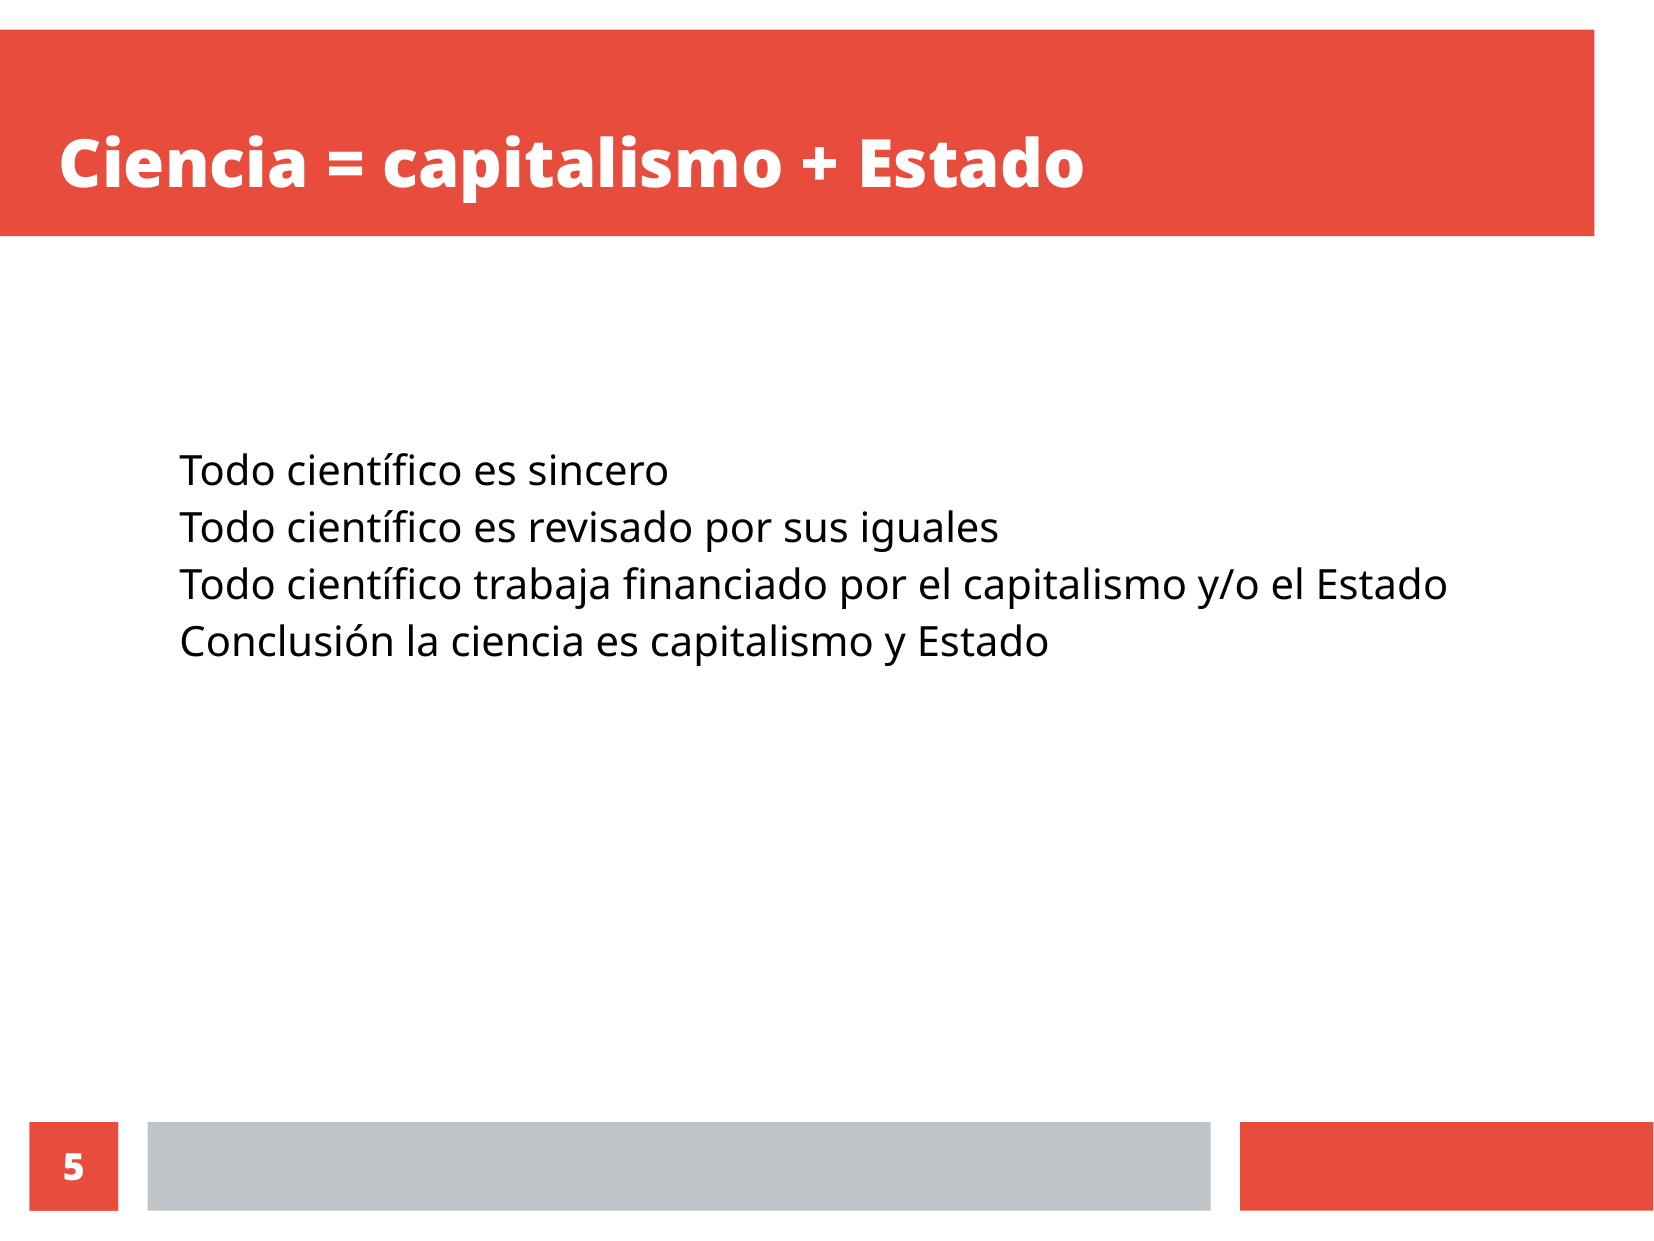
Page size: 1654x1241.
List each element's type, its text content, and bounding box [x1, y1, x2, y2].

text_box Todo científico es sincero Todo científico es revisado por sus iguales Todo científico trabaja financiado por el capitalismo y/o el Estado Conclusión la ciencia es capitalismo y Estado [164, 433, 1553, 643]
title Ciencia = capitalismo + Estado [59, 59, 1595, 207]
